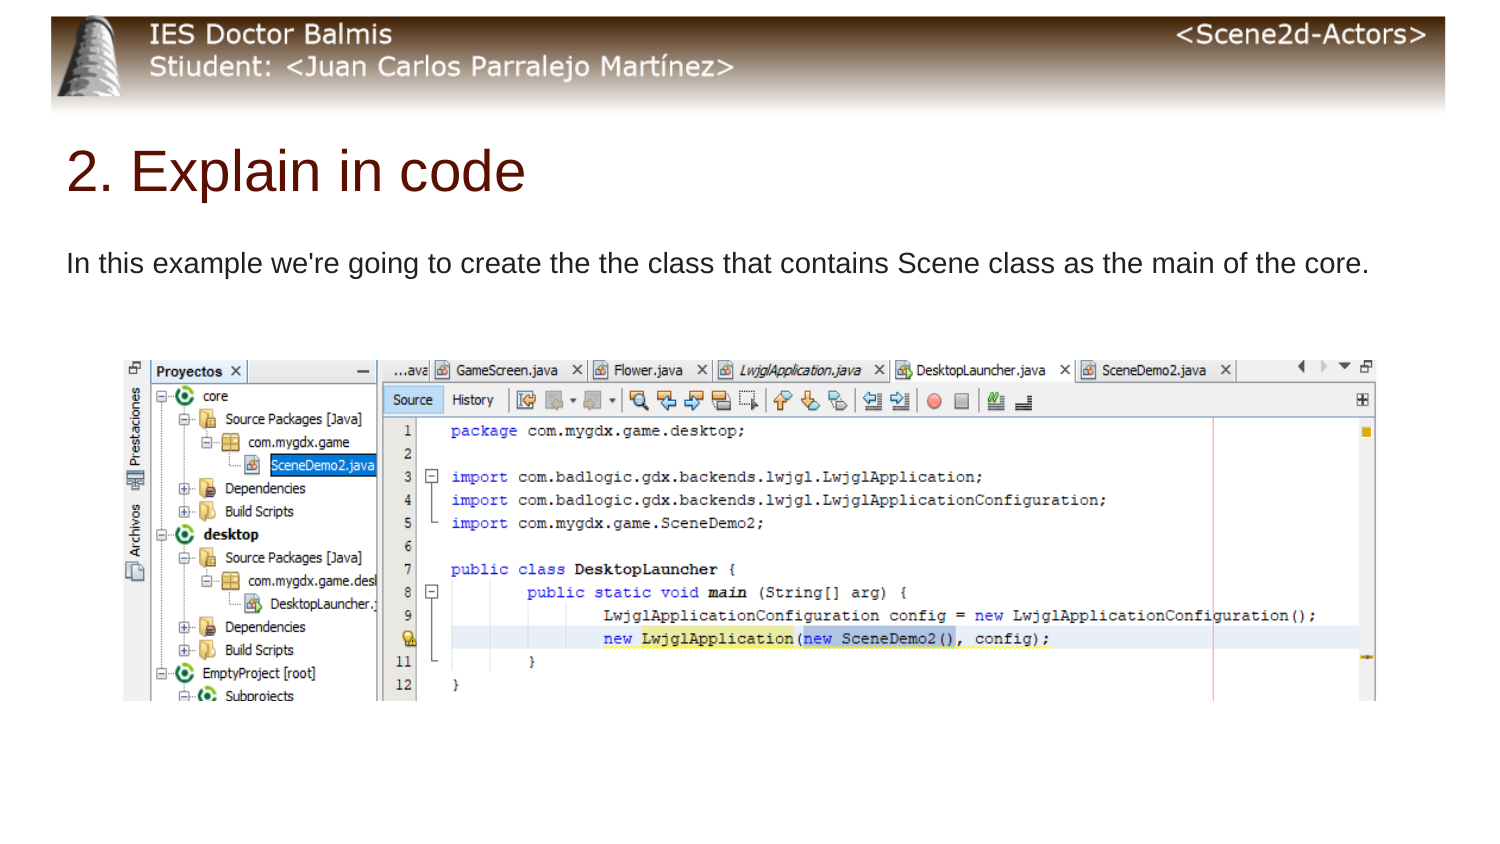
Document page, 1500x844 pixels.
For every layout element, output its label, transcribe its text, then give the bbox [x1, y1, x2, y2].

picture [51, 9, 1449, 120]
title 2. Explain in code [51, 120, 1449, 213]
list In this example we're going to create the the class that contains Scene class as the main of the core. [51, 224, 1449, 319]
picture [123, 360, 1377, 701]
